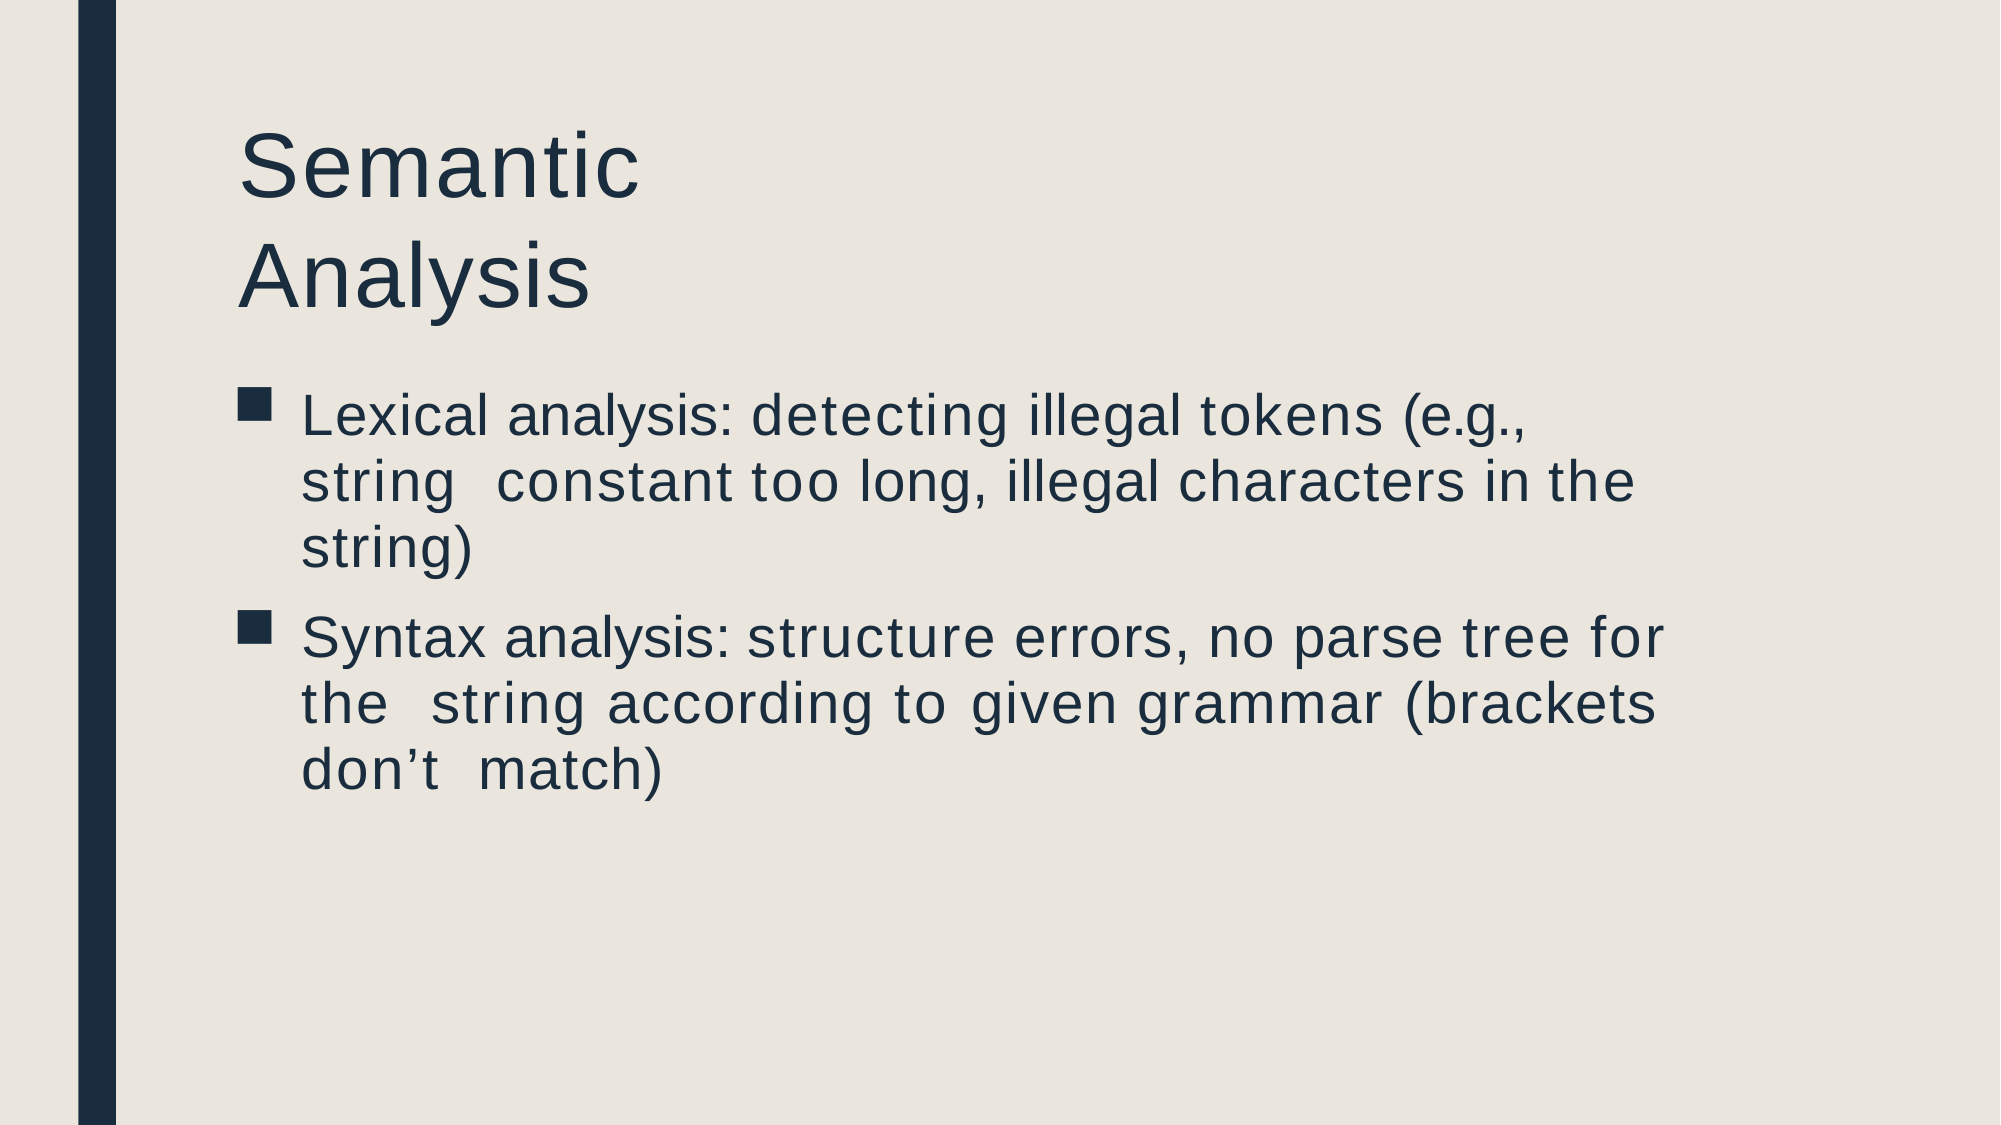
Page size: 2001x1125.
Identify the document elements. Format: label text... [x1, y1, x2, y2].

text_box Lexical analysis: detecting illegal tokens (e.g., string constant too long, illegal characters in the string) Syntax analysis: structure errors, no parse tree for the string according to given grammar (brackets don’t match) [230, 373, 1748, 802]
title Semantic Analysis [236, 103, 1021, 326]
